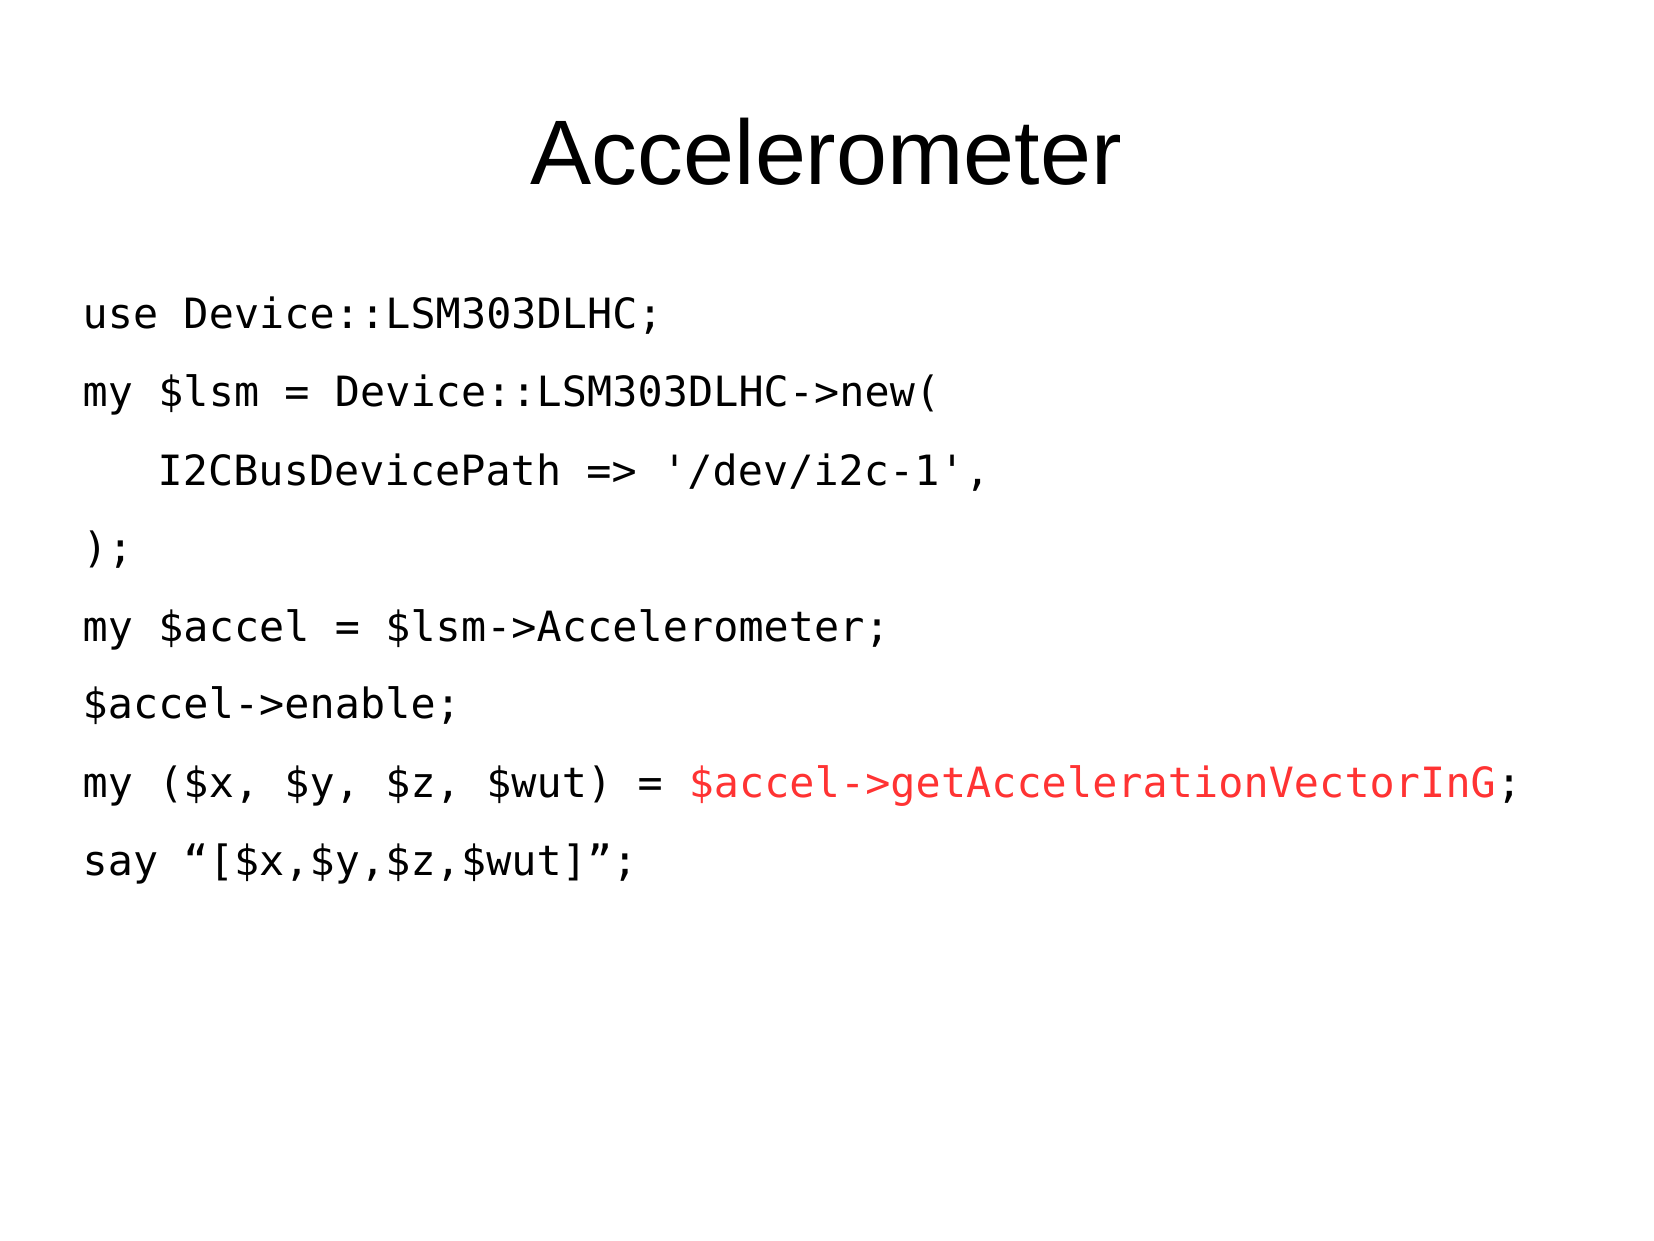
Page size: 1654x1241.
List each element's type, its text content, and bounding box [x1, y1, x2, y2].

list use Device::LSM303DLHC; my $lsm = Device::LSM303DLHC->new( I2CBusDevicePath => '/dev/i2c-1', ); my $accel = $lsm->Accelerometer; $accel->enable; my ($x, $y, $z, $wut) = $accel->getAccelerationVectorInG; say “[$x,$y,$z,$wut]”; [82, 290, 1571, 1010]
title Accelerometer [82, 49, 1571, 257]
